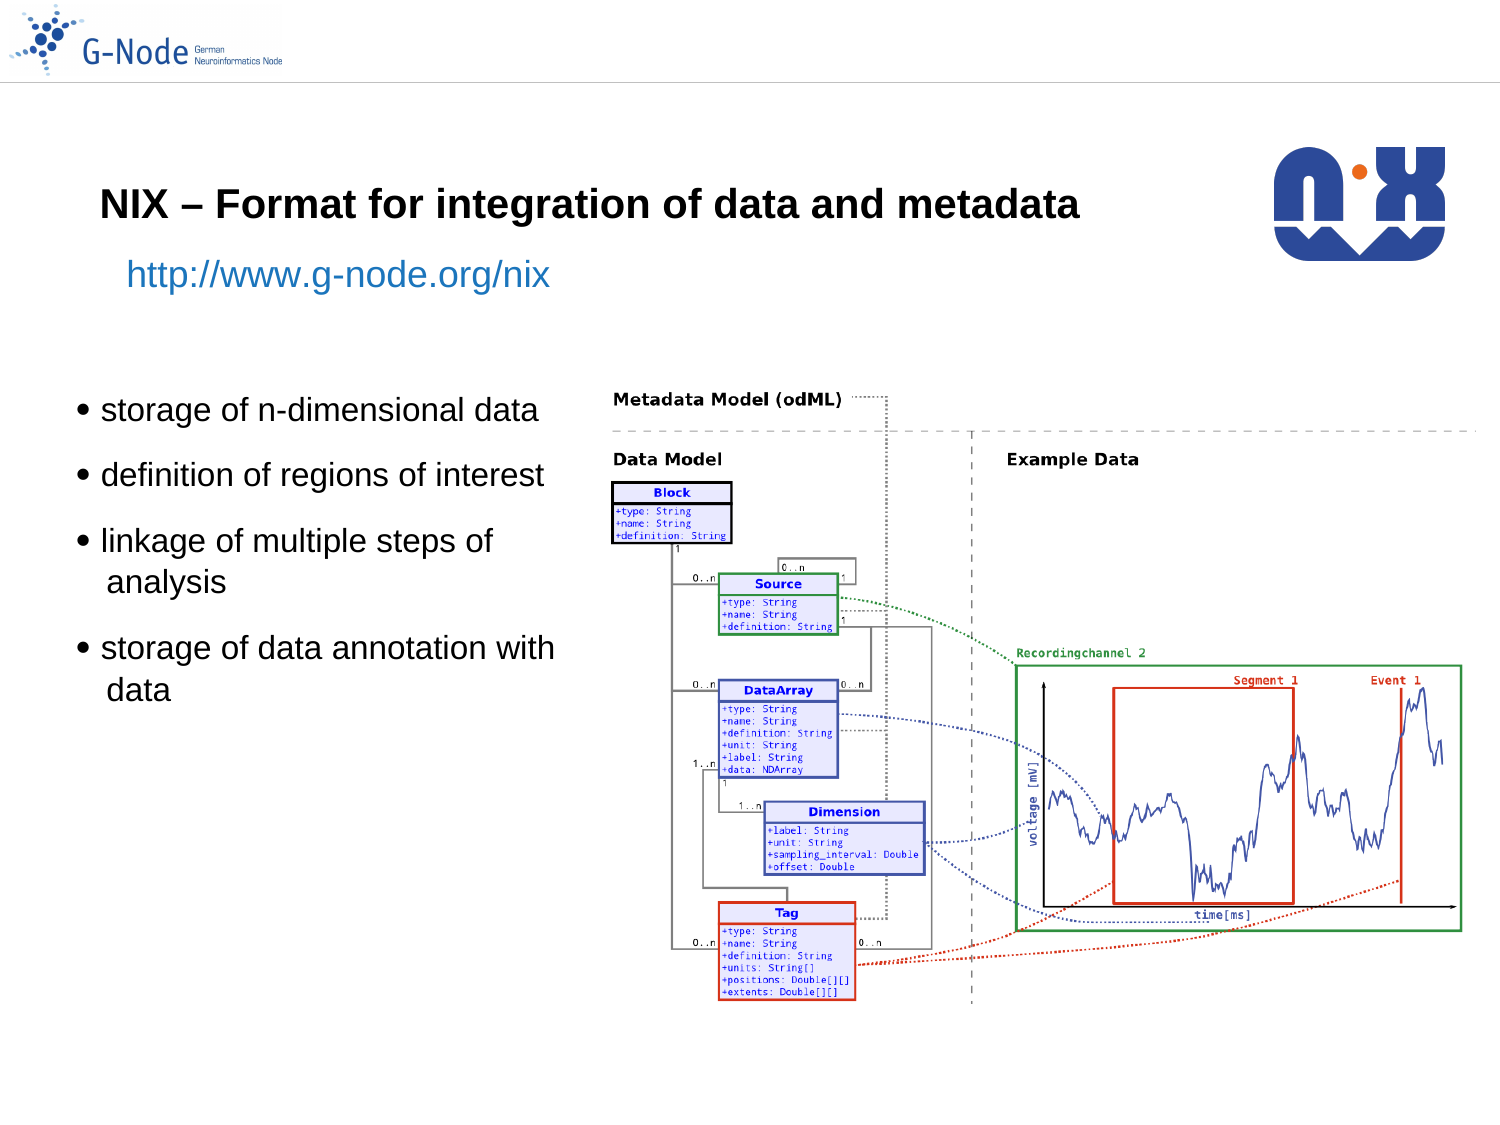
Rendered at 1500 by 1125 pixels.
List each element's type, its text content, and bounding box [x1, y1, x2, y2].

picture [1274, 235, 1445, 261]
text_box  storage of n-dimensional data  definition of regions of interest  linkage of multiple steps of analysis  storage of data annotation with data [44, 378, 631, 758]
picture [611, 392, 1476, 1004]
picture [1274, 147, 1445, 164]
text_box NIX – Format for integration of data and metadata [84, 164, 1500, 235]
text_box http://www.g-node.org/nix [39, 242, 638, 304]
picture [9, 4, 282, 76]
